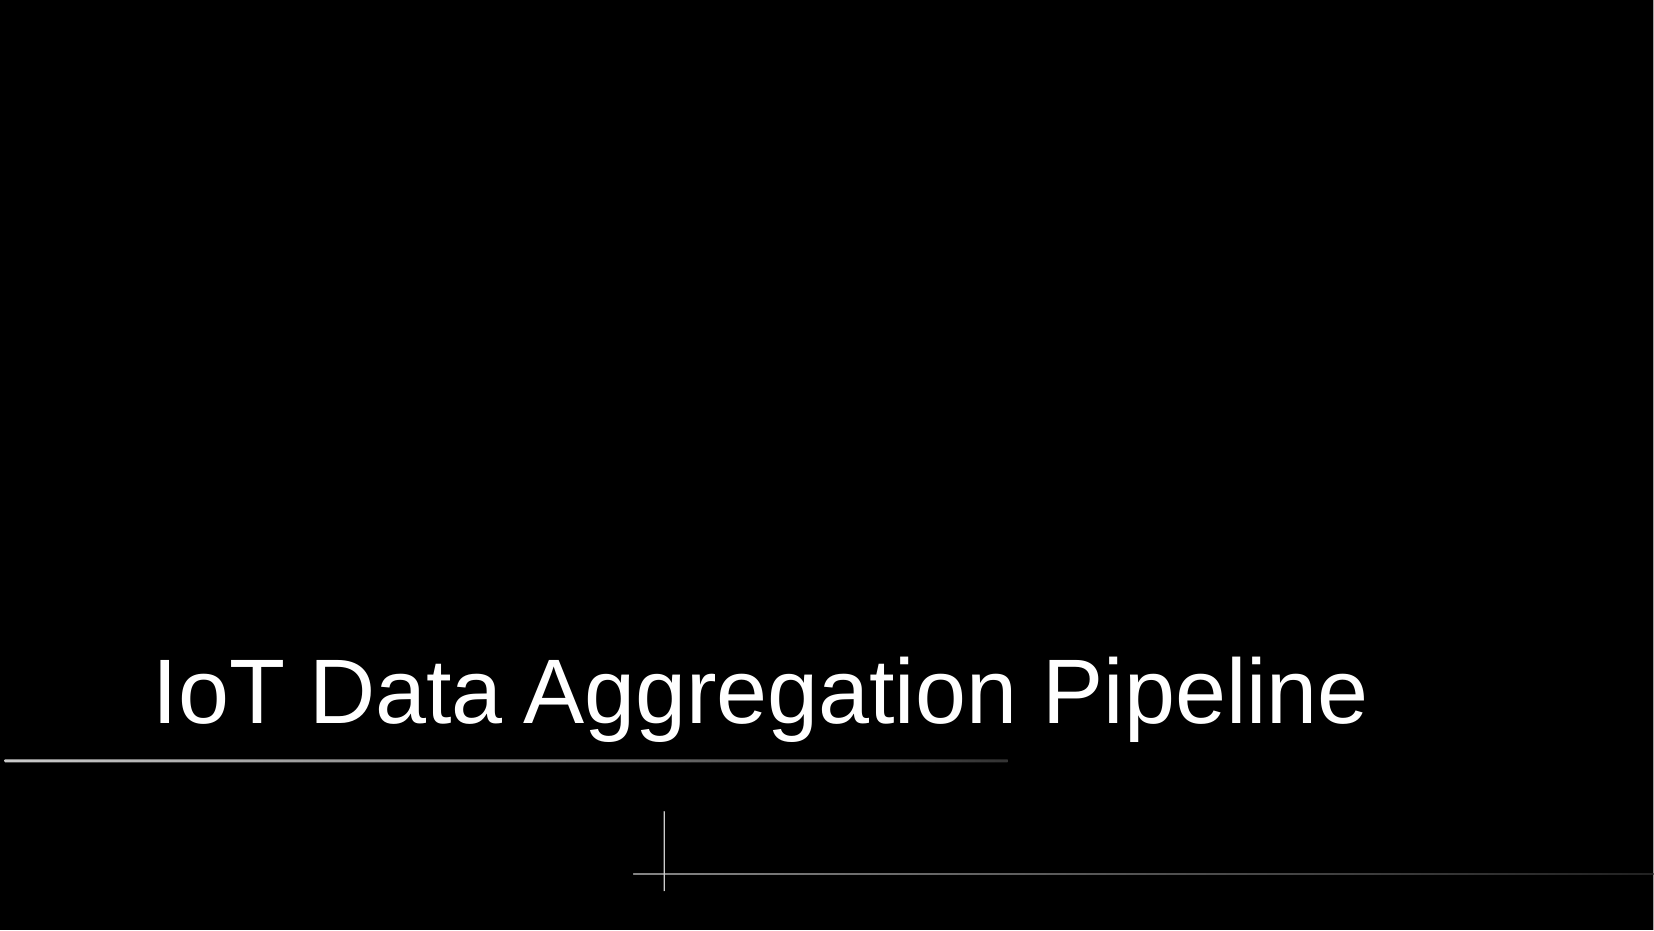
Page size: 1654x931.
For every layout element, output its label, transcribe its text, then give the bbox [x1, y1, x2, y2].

title IoT Data Aggregation Pipeline [23, 637, 1501, 746]
